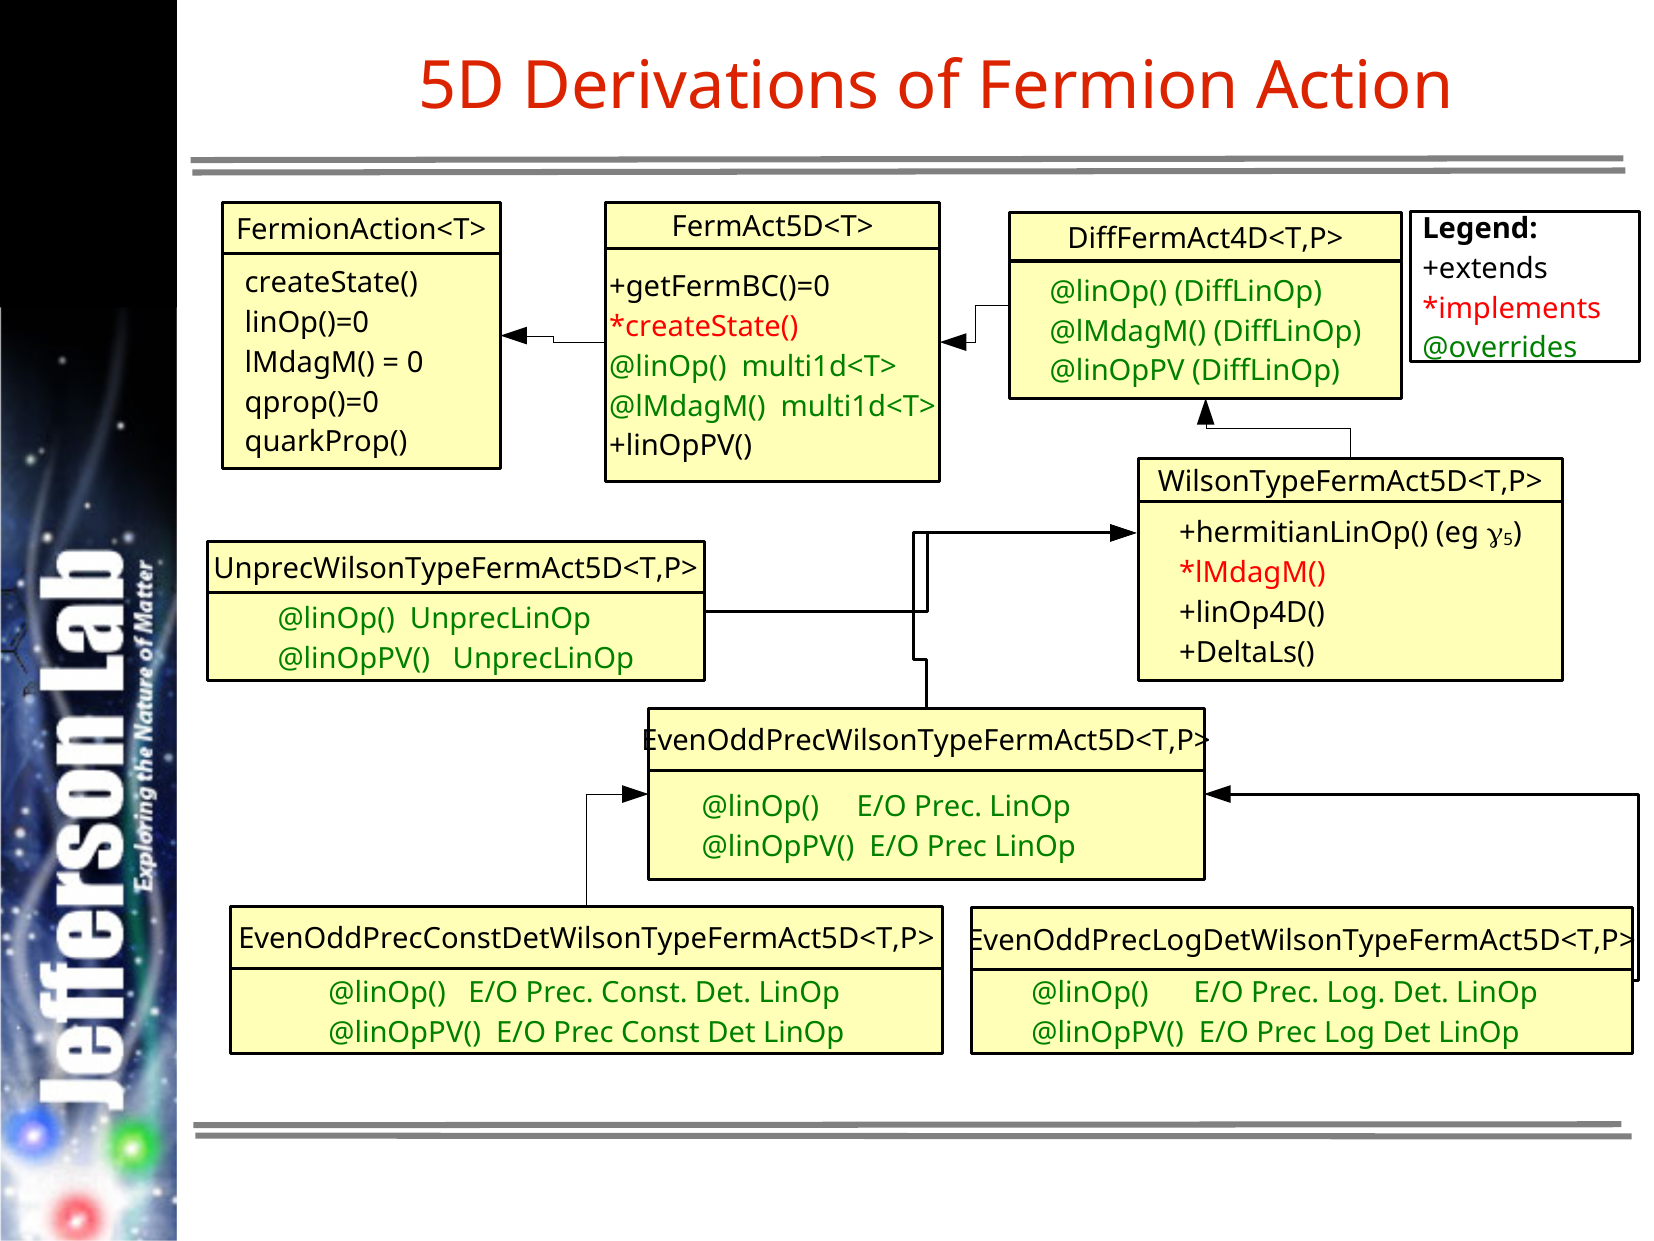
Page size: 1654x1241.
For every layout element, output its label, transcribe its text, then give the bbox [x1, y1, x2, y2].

text_box EvenOddPrecConstDetWilsonTypeFermAct5D<T,P> [230, 906, 943, 968]
text_box @linOp() UnprecLinOp @linOpPV() UnprecLinOp [207, 592, 705, 681]
text_box @linOp() E/O Prec. Log. Det. LinOp @linOpPV() E/O Prec Log Det LinOp [971, 969, 1633, 1054]
text_box +getFermBC()=0 *createState() @linOp() multi1d<T> @lMdagM() multi1d<T> +linOpPV() [605, 248, 940, 482]
text_box EvenOddPrecWilsonTypeFermAct5D<T,P> [648, 708, 1205, 771]
text_box UnprecWilsonTypeFermAct5D<T,P> [207, 541, 705, 592]
text_box @linOp() (DiffLinOp) @lMdagM() (DiffLinOp) @linOpPV (DiffLinOp) [1009, 261, 1402, 399]
text_box +hermitianLinOp() (eg 5) *lMdagM() +linOp4D() +DeltaLs() [1138, 501, 1563, 681]
text_box FermAct5D<T> [605, 202, 940, 248]
text_box @linOp() E/O Prec. Const. Det. LinOp @linOpPV() E/O Prec Const Det LinOp [230, 968, 943, 1054]
text_box Legend: +extends *implements @overrides [1410, 211, 1640, 362]
text_box EvenOddPrecLogDetWilsonTypeFermAct5D<T,P> [971, 907, 1633, 969]
text_box WilsonTypeFermAct5D<T,P> [1138, 458, 1563, 501]
text_box @linOp() E/O Prec. LinOp @linOpPV() E/O Prec LinOp [648, 771, 1205, 880]
text_box DiffFermAct4D<T,P> [1009, 212, 1402, 261]
title 5D Derivations of Fermion Action [235, 17, 1638, 149]
text_box FermionAction<T> [222, 202, 501, 253]
text_box createState() linOp()=0 lMdagM() = 0 qprop()=0 quarkProp() [222, 253, 501, 469]
picture [2, 308, 176, 1240]
